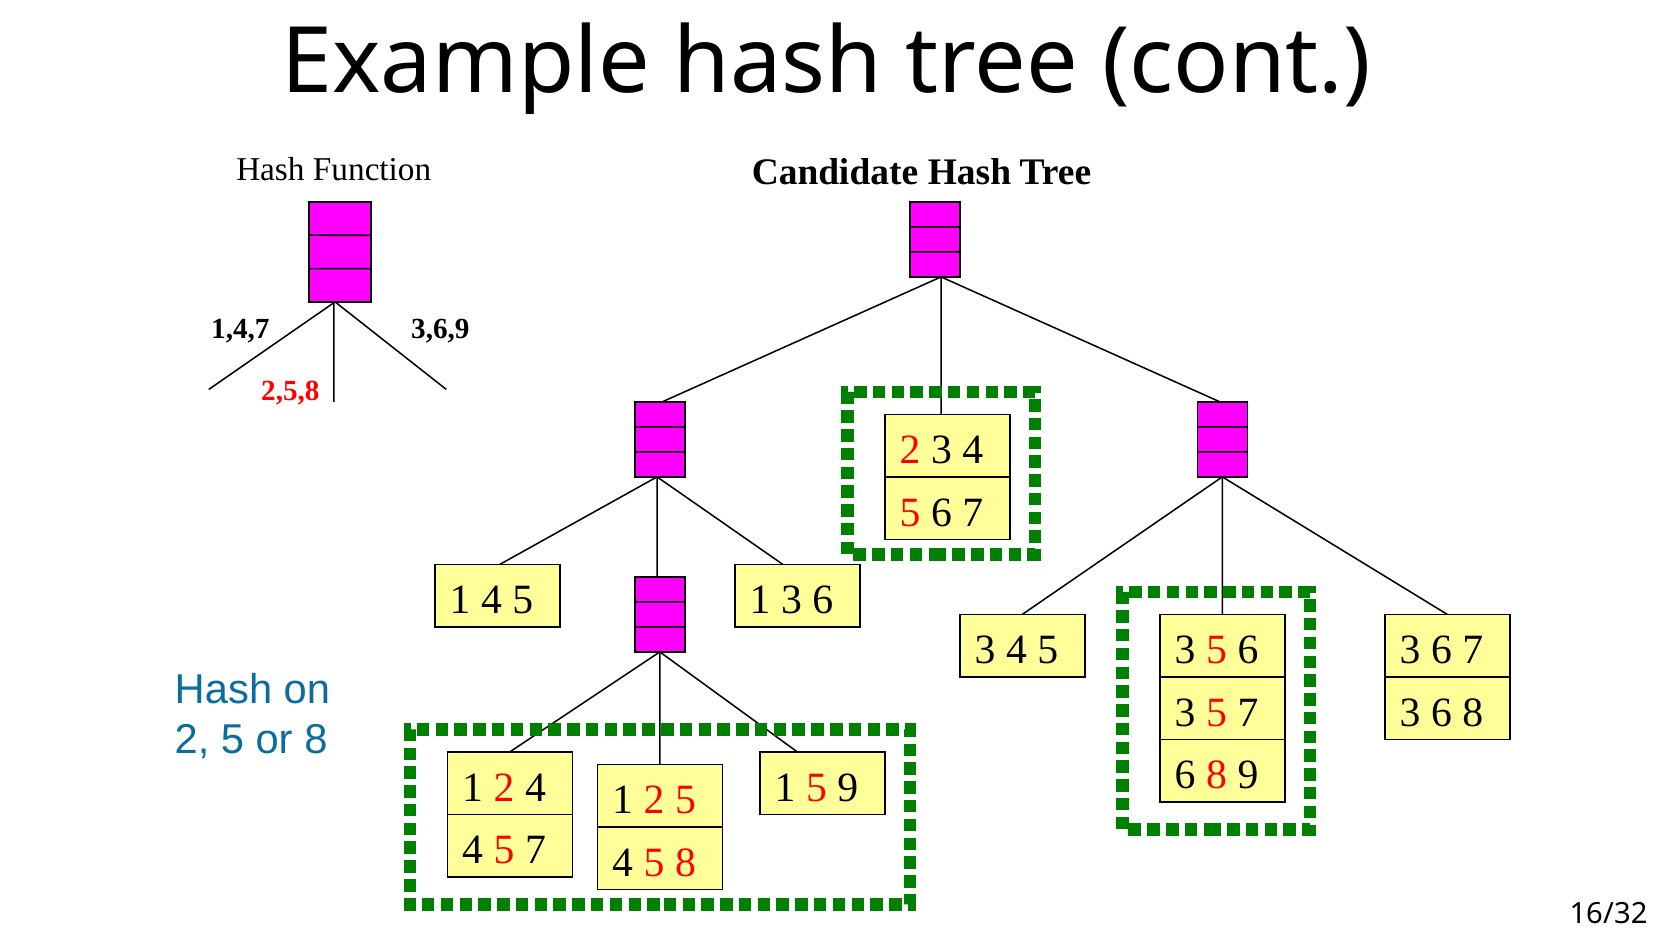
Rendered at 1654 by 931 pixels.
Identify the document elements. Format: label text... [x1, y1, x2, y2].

text_box 3 6 8 [1384, 676, 1499, 742]
text_box [909, 228, 960, 251]
text_box [1499, 614, 1510, 740]
text_box [308, 270, 372, 302]
text_box 1 5 9 [759, 751, 874, 817]
text_box 1 3 6 [734, 564, 849, 630]
text_box [711, 764, 723, 890]
text_box 1 4 5 [434, 564, 549, 630]
text_box [634, 428, 685, 451]
text_box [999, 414, 1010, 540]
text_box [909, 201, 960, 226]
text_box [1197, 401, 1248, 426]
text_box 2,5,8 [246, 364, 335, 415]
text_box Hash Function [221, 139, 447, 195]
text_box [561, 751, 573, 877]
text_box 3 4 5 [959, 614, 1074, 680]
text_box [308, 236, 372, 267]
text_box Hash on 2, 5 or 8 [159, 654, 348, 770]
text_box [634, 603, 685, 626]
text_box [1197, 453, 1248, 477]
text_box [634, 401, 685, 426]
text_box [549, 564, 560, 627]
text_box 1,4,7 [196, 301, 285, 352]
text_box 1 2 4 [447, 751, 561, 814]
text_box 5 6 7 [884, 476, 999, 542]
text_box [1074, 614, 1085, 677]
text_box [634, 628, 685, 652]
text_box [849, 564, 860, 627]
text_box [909, 253, 960, 277]
text_box 3 6 7 [1384, 614, 1499, 676]
text_box [634, 453, 685, 477]
text_box [634, 576, 685, 601]
text_box [1274, 614, 1285, 802]
text_box 4 5 7 [447, 814, 561, 880]
title Example hash tree (cont.) [82, 0, 1571, 122]
text_box [874, 751, 885, 815]
text_box Candidate Hash Tree [737, 139, 1107, 200]
text_box 1 2 5 [597, 764, 711, 826]
text_box 6 8 9 [1159, 739, 1274, 805]
text_box 4 5 8 [597, 826, 711, 892]
text_box 2 3 4 [884, 414, 999, 476]
text_box [308, 201, 372, 234]
text_box 3 5 6 [1159, 614, 1274, 676]
text_box 3 5 7 [1159, 676, 1274, 739]
text_box [1197, 428, 1248, 451]
text_box 3,6,9 [396, 301, 485, 352]
